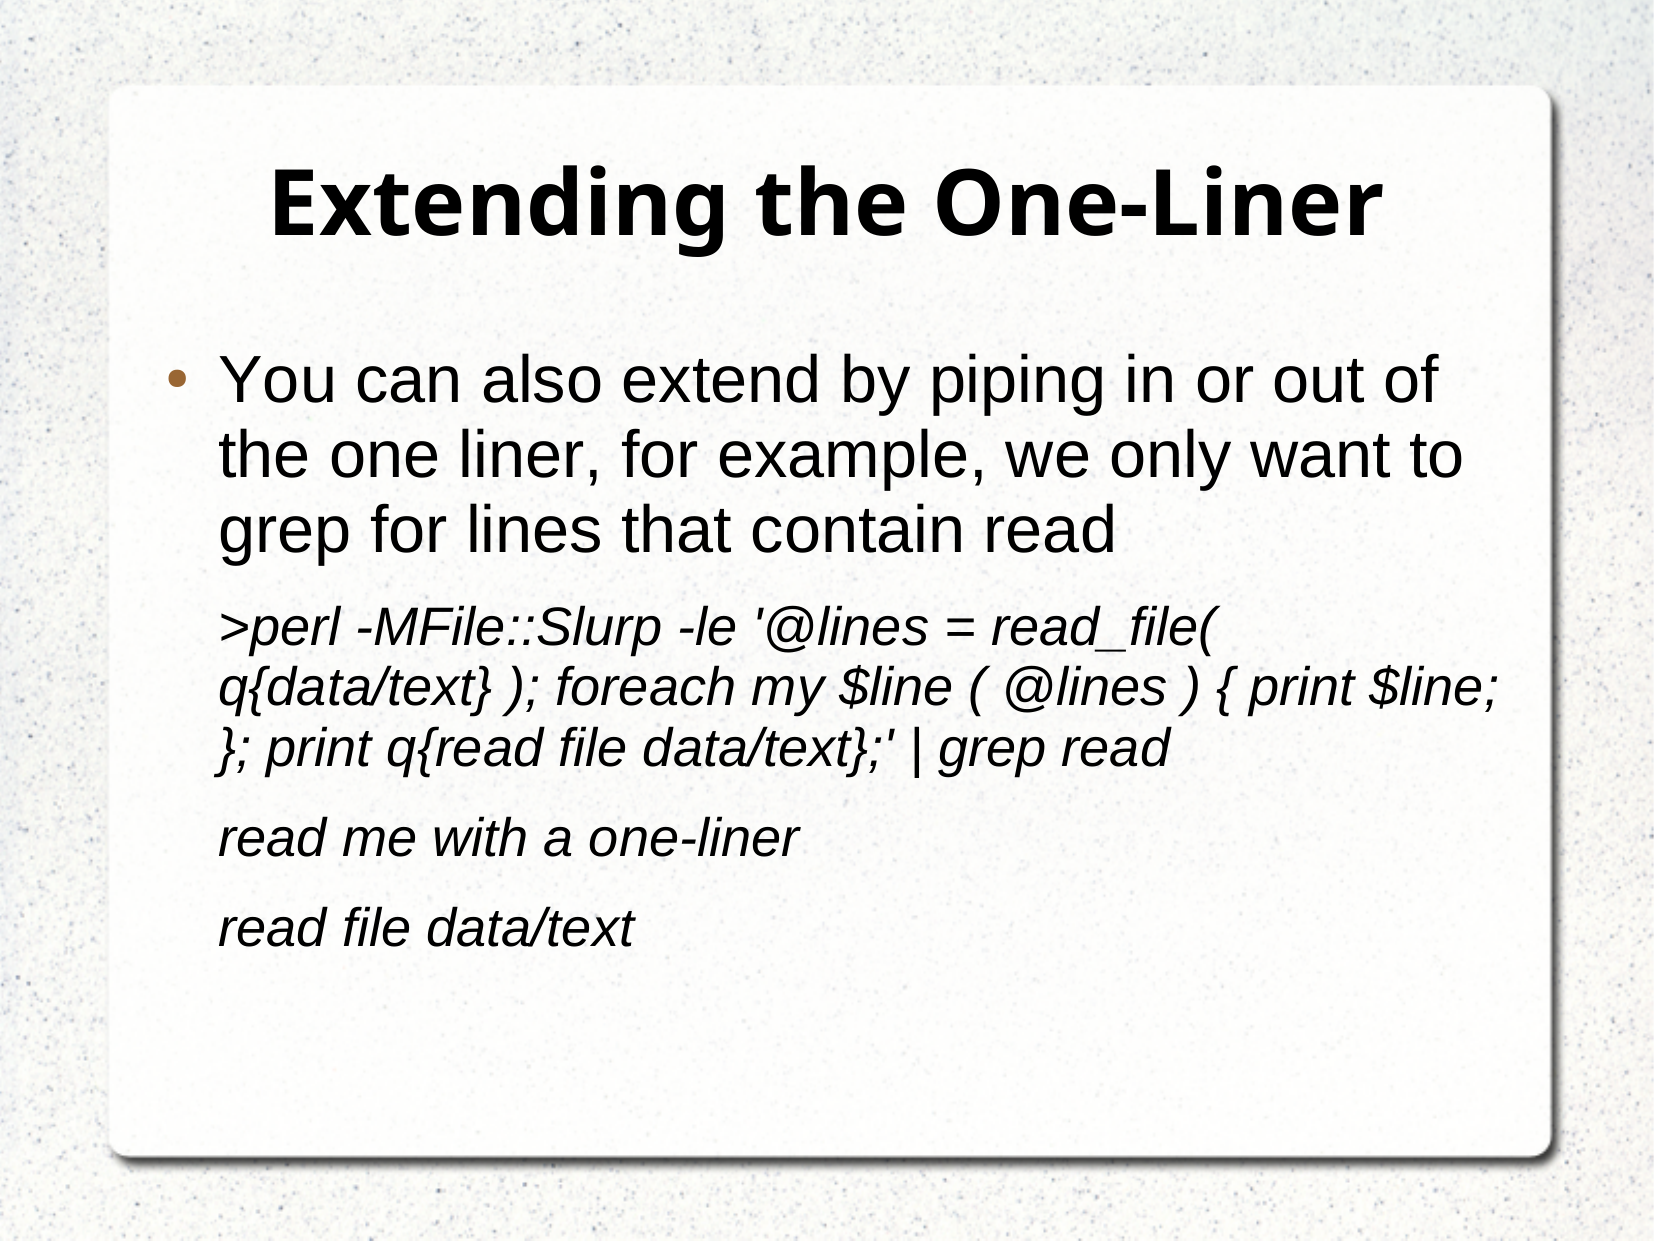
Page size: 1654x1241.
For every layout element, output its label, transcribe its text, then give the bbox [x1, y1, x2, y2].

list You can also extend by piping in or out of the one liner, for example, we only want to grep for lines that contain read >perl -MFile::Slurp -le '@lines = read_file( q{data/text} ); foreach my $line ( @lines ) { print $line; }; print q{read file data/text};' | grep read read me with a one-liner read file data/text [147, 342, 1506, 978]
picture [0, 0, 1654, 1241]
title Extending the One-Liner [118, 96, 1536, 304]
